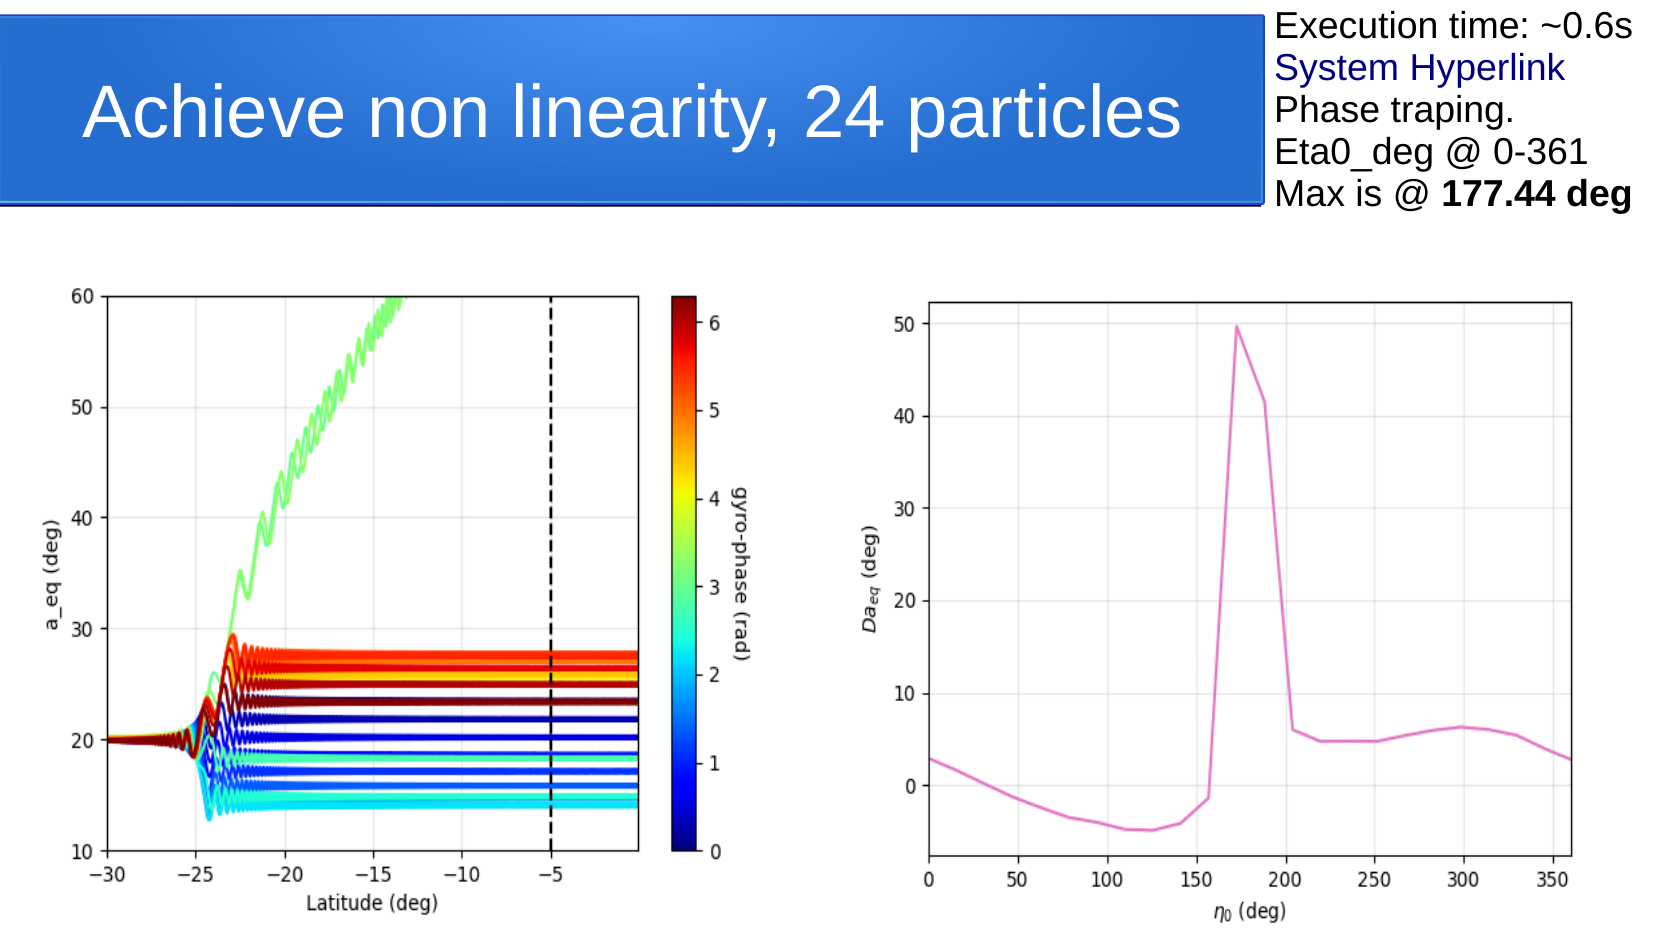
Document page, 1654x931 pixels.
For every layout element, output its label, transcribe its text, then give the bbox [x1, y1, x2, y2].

picture [0, 209, 1654, 931]
title Achieve non linearity, 24 particles [82, 35, 1235, 189]
text_box Execution time: ~0.6s System Hyperlink Phase traping. Eta0_deg @ 0-361 Max is @ 177.44 deg [1259, 0, 1654, 215]
